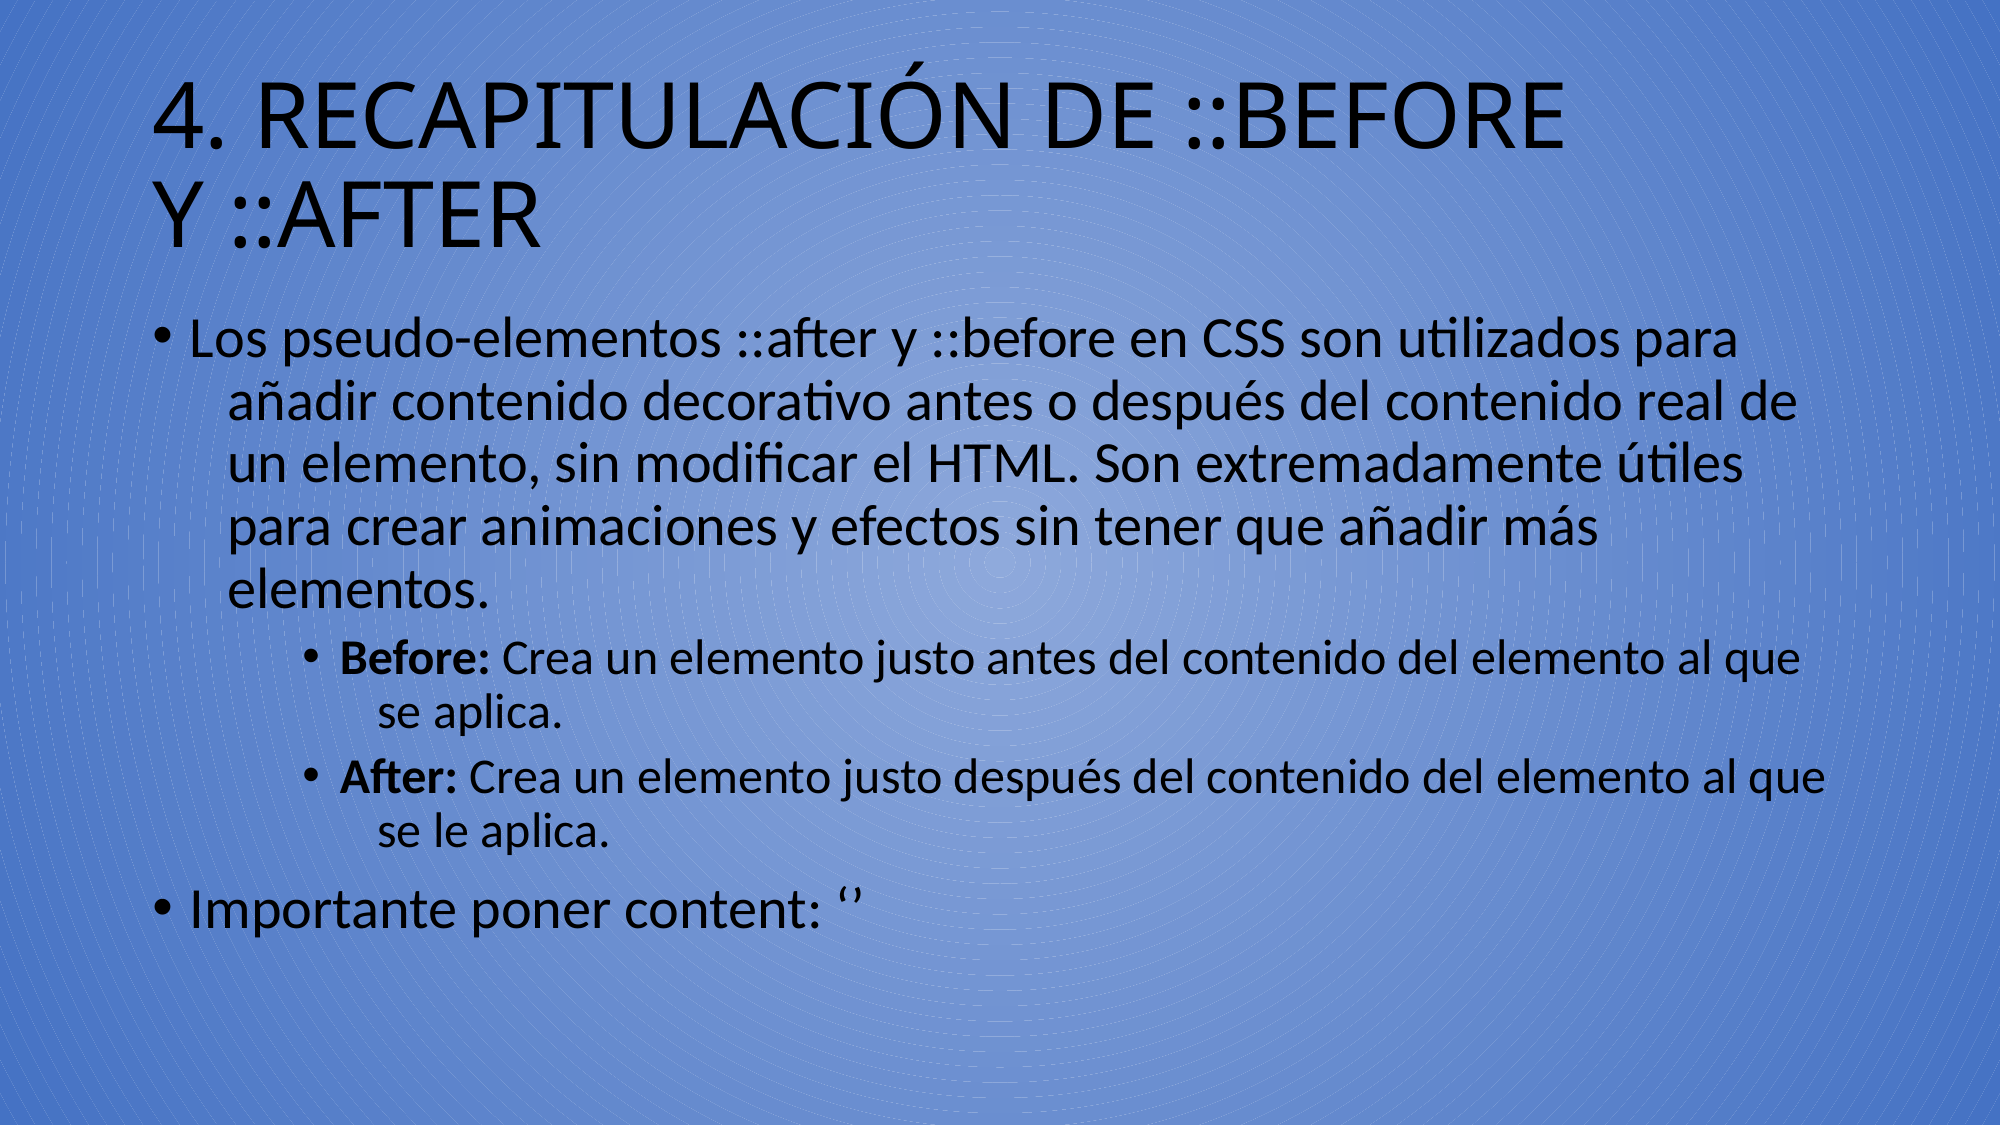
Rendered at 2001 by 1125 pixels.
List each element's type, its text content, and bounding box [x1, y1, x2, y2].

list Los pseudo-elementos ::after y ::before en CSS son utilizados para añadir contenido decorativo antes o después del contenido real de un elemento, sin modificar el HTML. Son extremadamente útiles para crear animaciones y efectos sin tener que añadir más elementos. Before: Crea un elemento justo antes del contenido del elemento al que se aplica. After: Crea un elemento justo después del contenido del elemento al que se le aplica. Importante poner content: ‘’ [137, 299, 1863, 1014]
title 4. RECAPITULACIÓN DE ::BEFORE Y ::AFTER [137, 59, 1863, 278]
